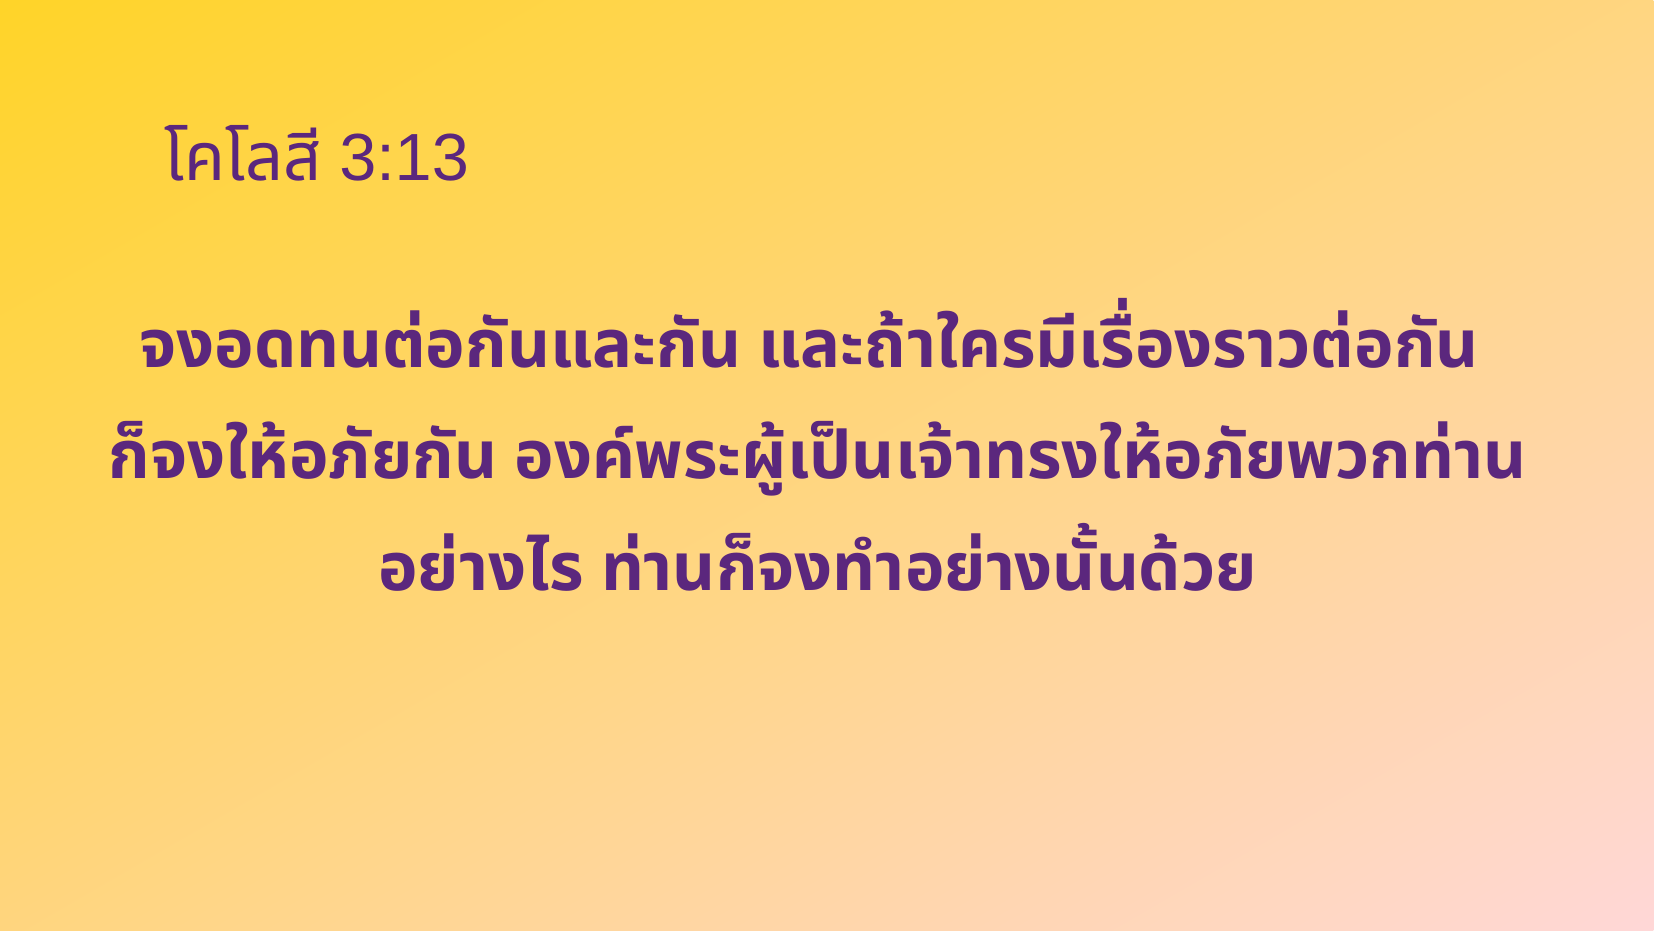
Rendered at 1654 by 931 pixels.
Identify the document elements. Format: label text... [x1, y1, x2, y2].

text_box จงอดทนต่อกันและกัน และถ้าใครมีเรื่องราวต่อกัน ก็จงให้อภัยกัน องค์พระผู้เป็นเจ้าทรงให้อภัยพวกท่าน อย่างไร ท่านก็จงทำอย่างนั้นด้วย [98, 300, 1537, 633]
text_box โคโลสี 3:13 [150, 112, 1538, 306]
